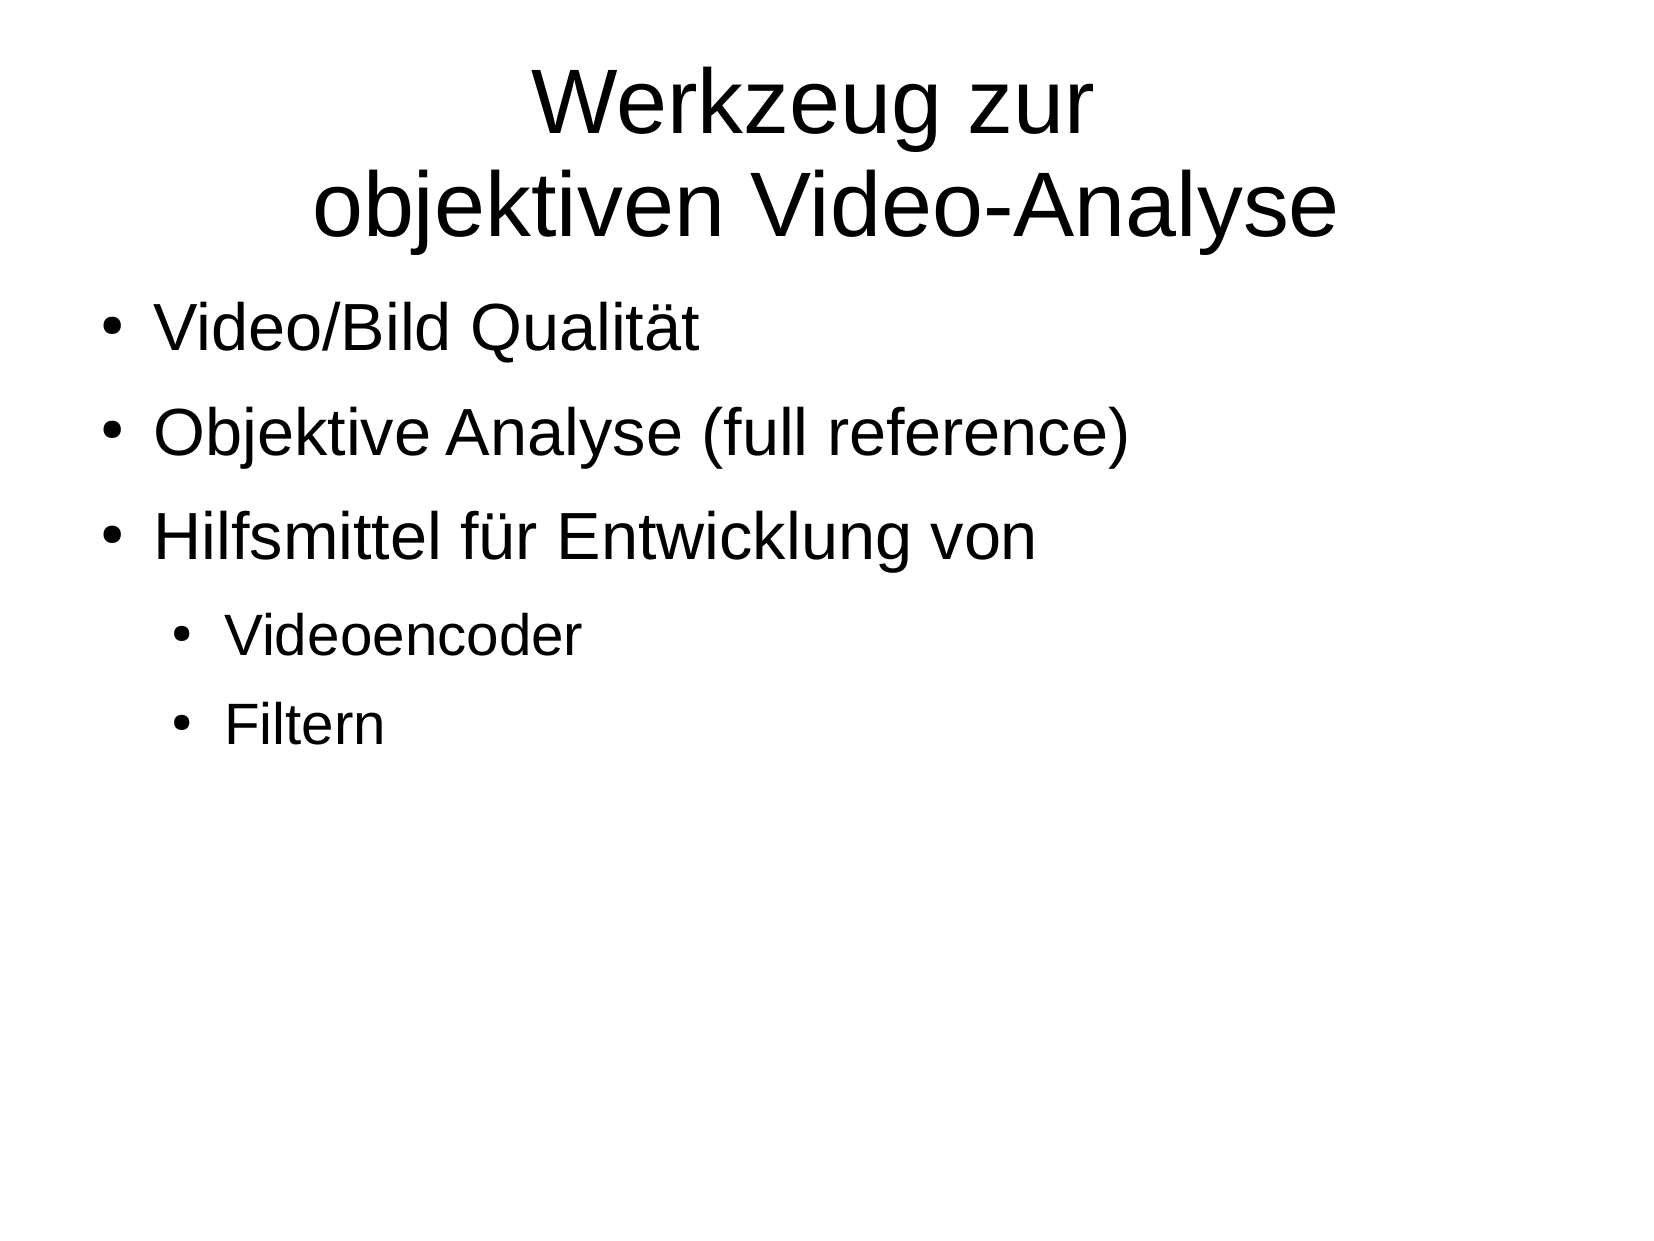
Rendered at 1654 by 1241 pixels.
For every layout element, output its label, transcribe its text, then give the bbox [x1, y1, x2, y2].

title Werkzeug zur objektiven Video-Analyse [82, 49, 1571, 257]
list Video/Bild Qualität Objektive Analyse (full reference) Hilfsmittel für Entwicklung von Videoencoder Filtern [82, 290, 1571, 1109]
